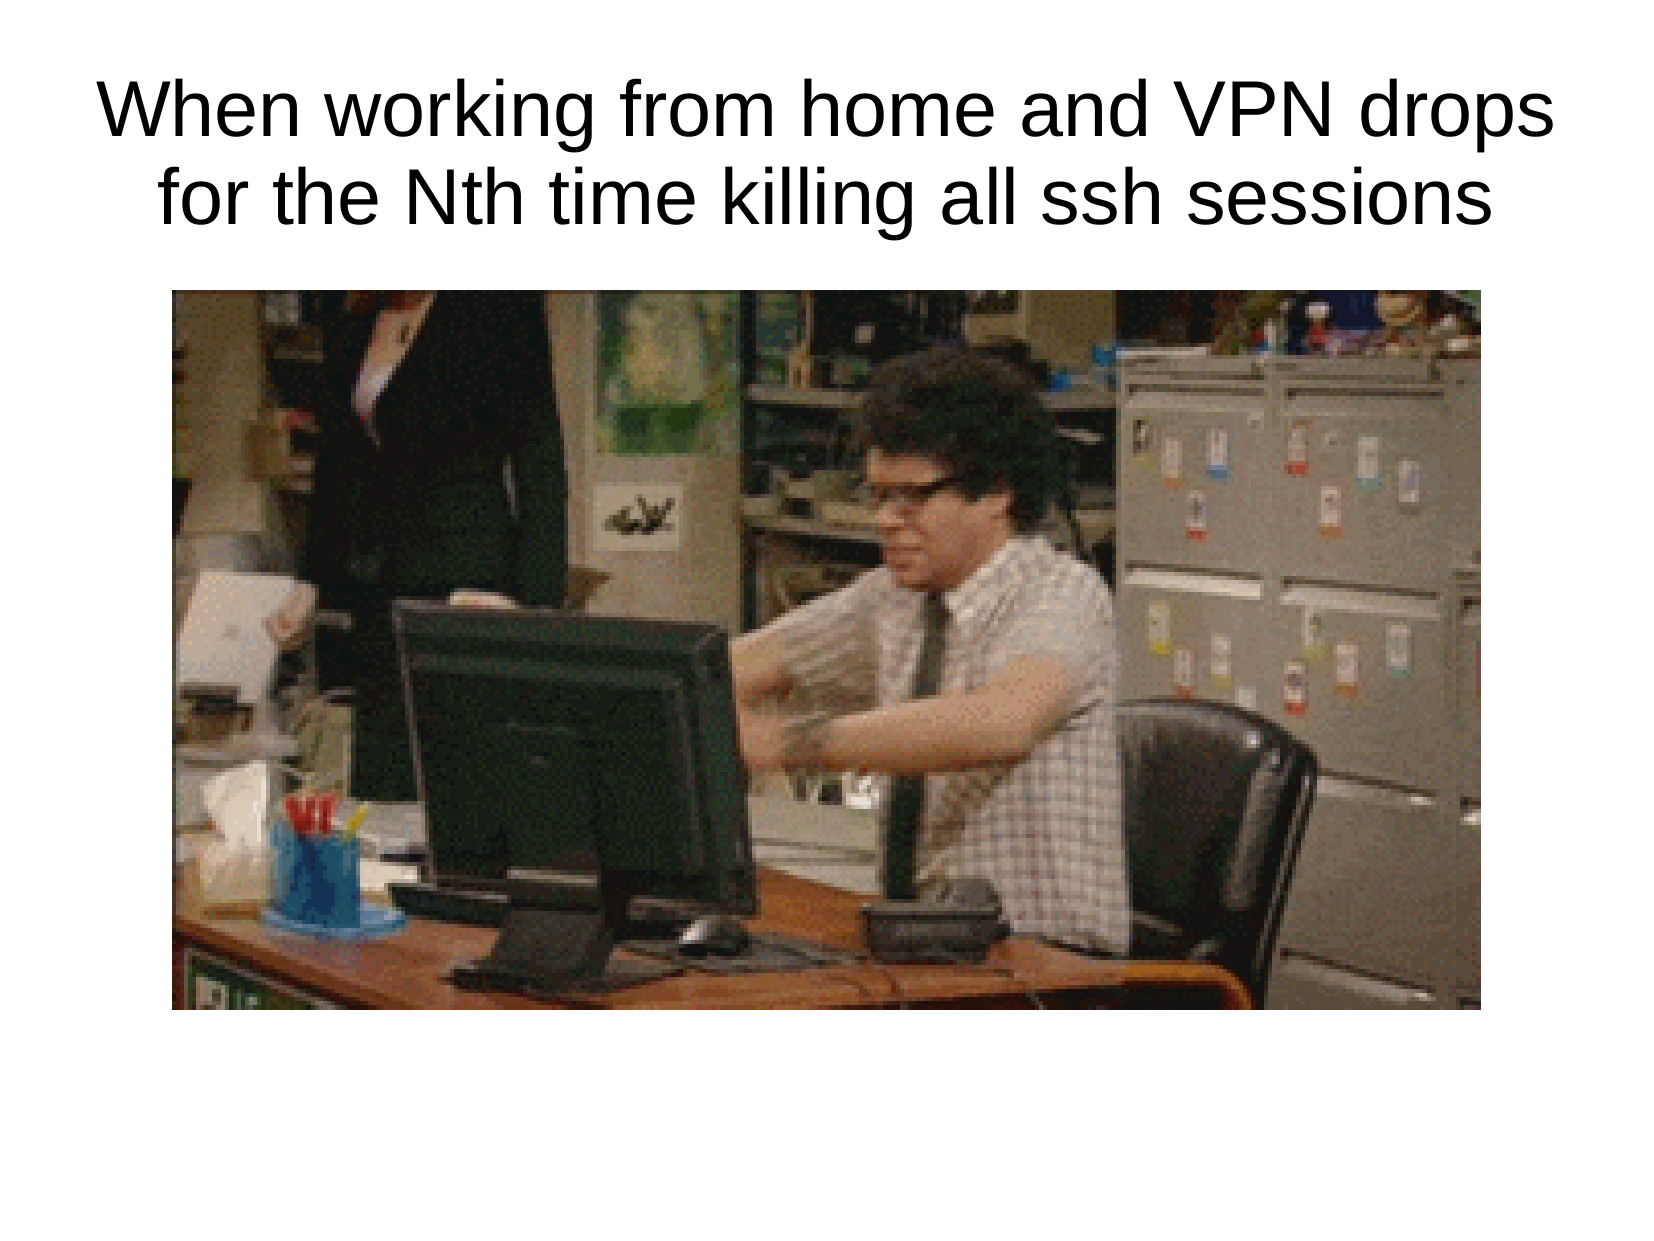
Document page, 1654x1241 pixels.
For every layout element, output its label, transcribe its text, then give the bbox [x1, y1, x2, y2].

picture [172, 290, 1481, 1010]
title When working from home and VPN drops for the Nth time killing all ssh sessions [82, 49, 1571, 257]
